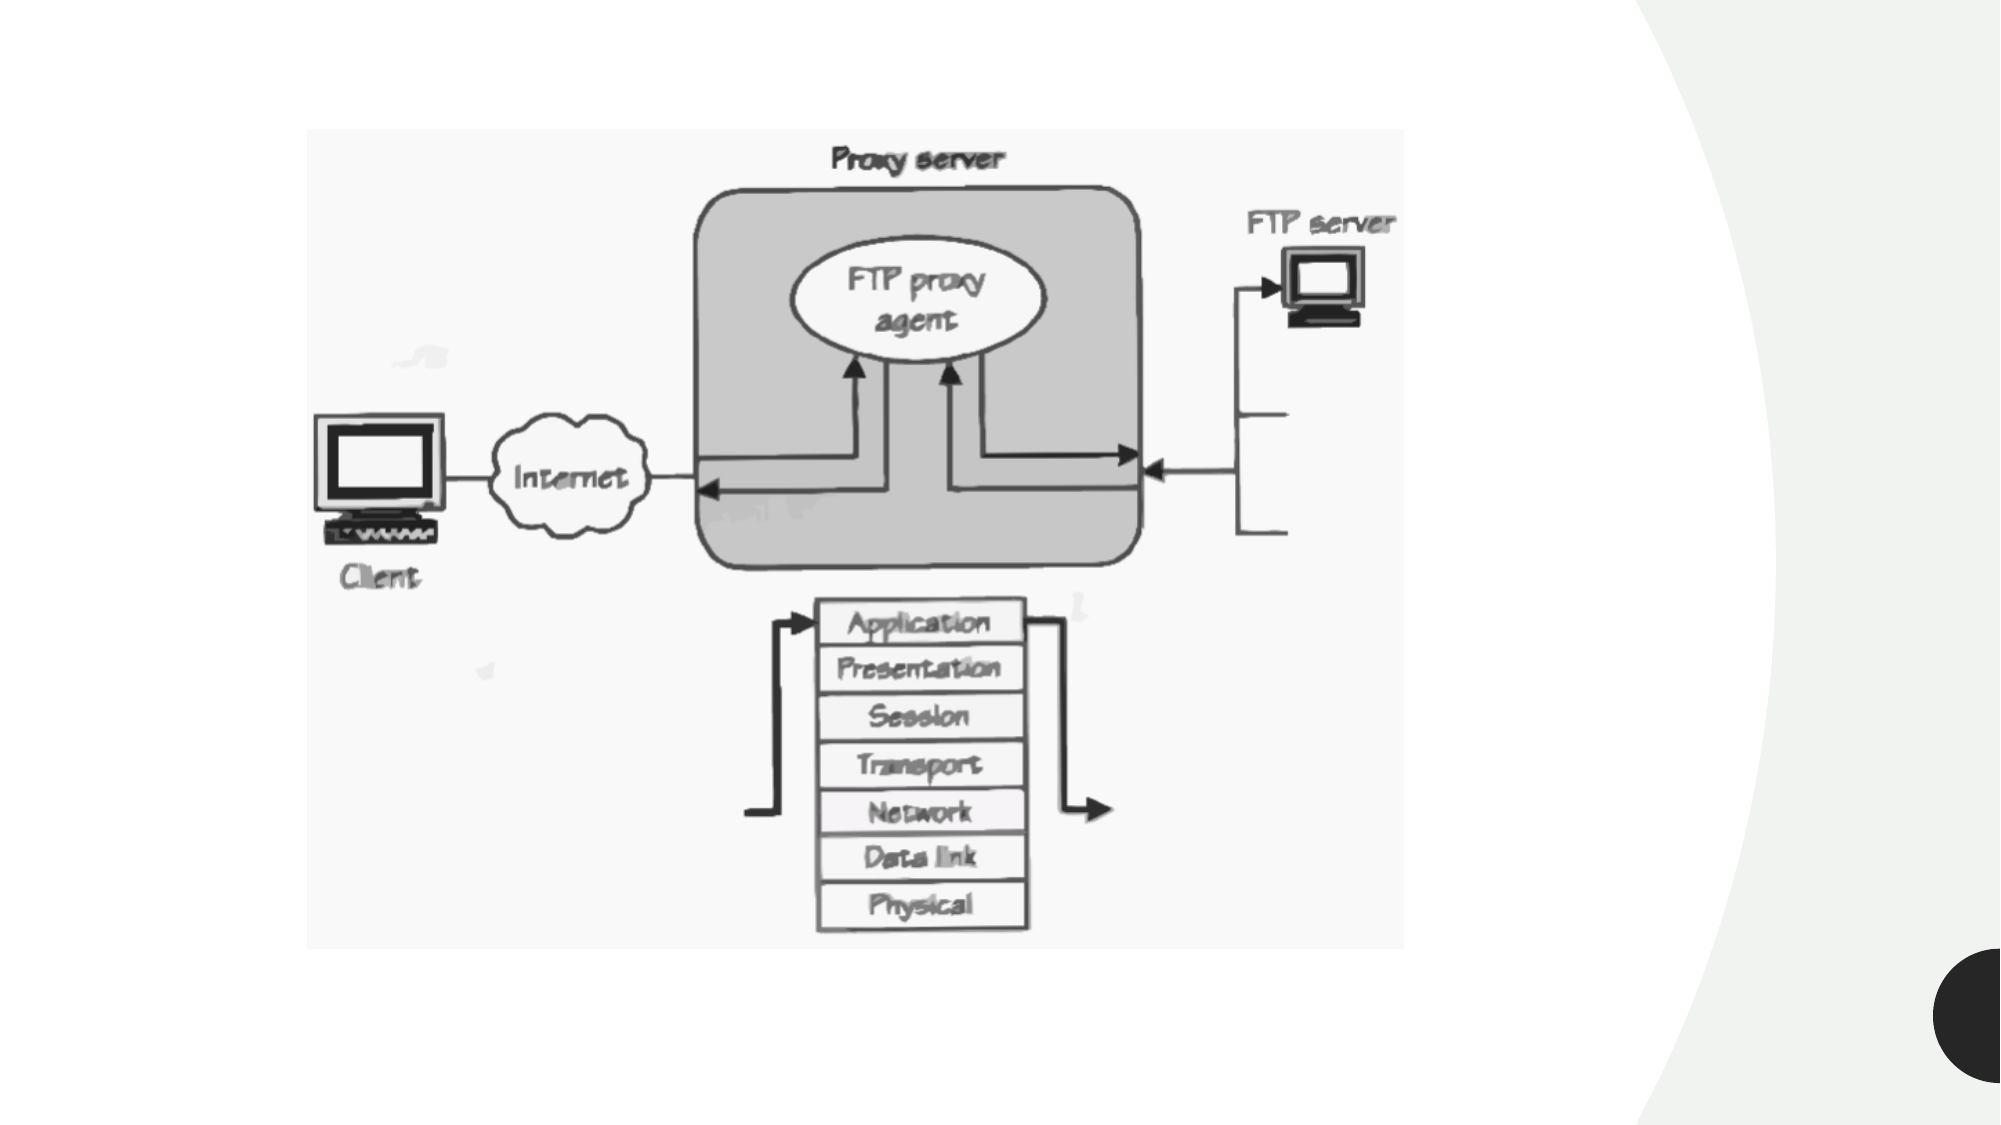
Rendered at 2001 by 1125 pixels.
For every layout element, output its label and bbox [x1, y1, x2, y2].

text_box [0, 0, 2000, 1125]
picture [307, 129, 1404, 949]
